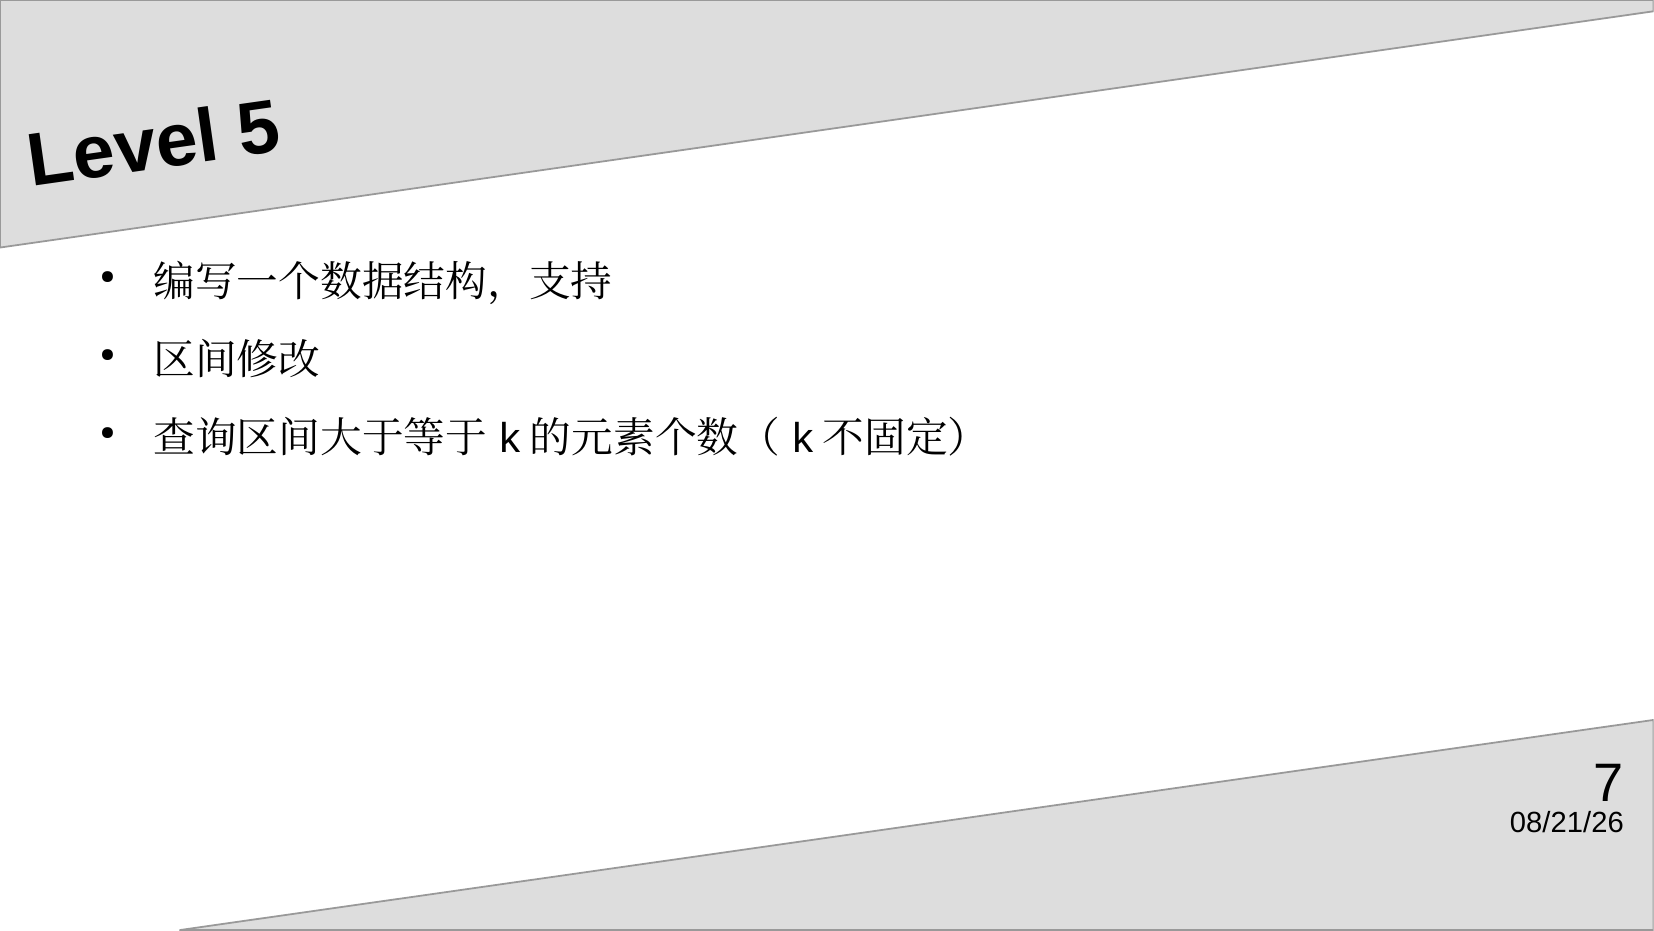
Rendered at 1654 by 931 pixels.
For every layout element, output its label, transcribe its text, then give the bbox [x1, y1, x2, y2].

title Level 5 [16, 0, 1501, 239]
list 编写一个数据结构，支持 区间修改 查询区间大于等于k的元素个数（k不固定） [82, 248, 1538, 789]
